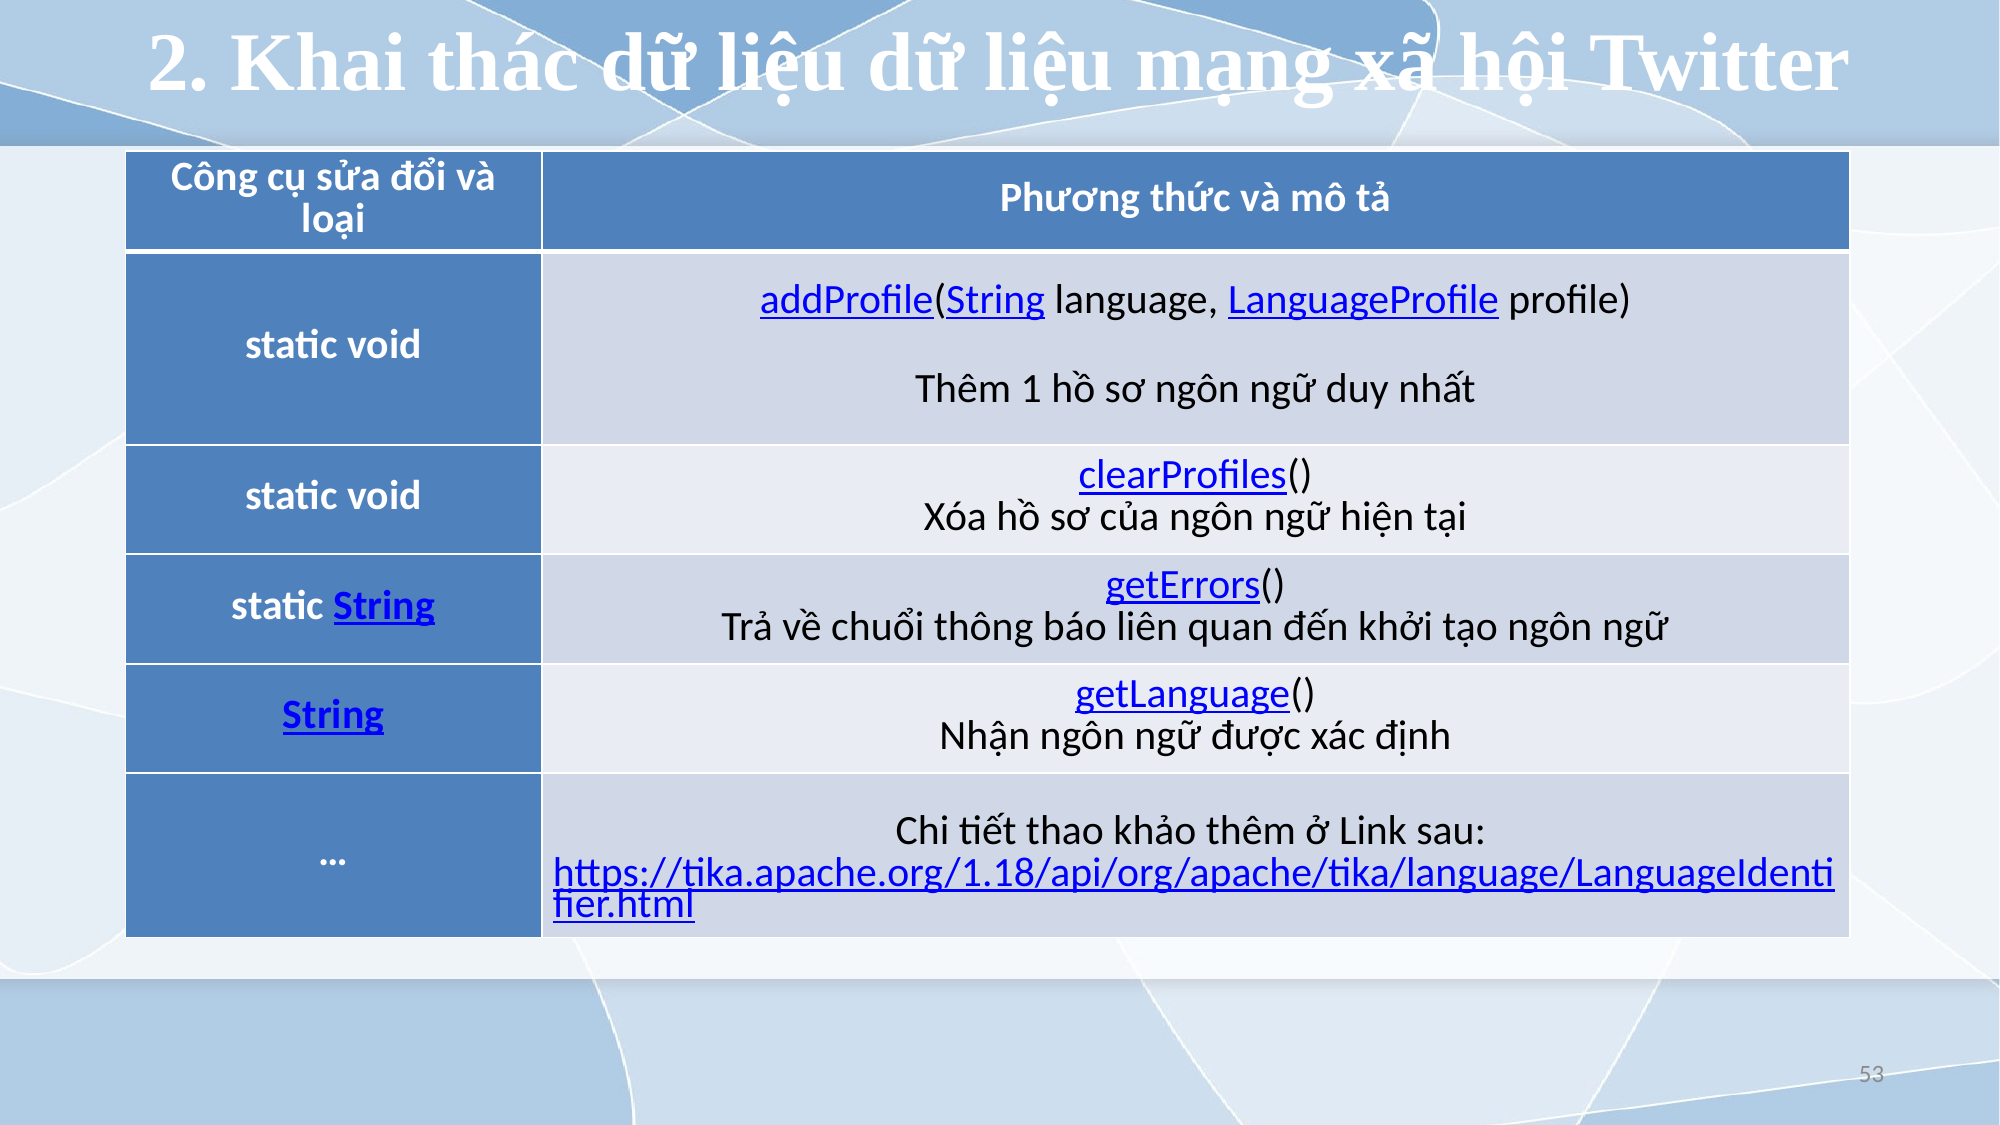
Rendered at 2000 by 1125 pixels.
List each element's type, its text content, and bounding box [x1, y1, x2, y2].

table_cell String [126, 665, 541, 772]
table_cell static String [126, 555, 541, 663]
table_cell static void [126, 446, 541, 553]
table_cell Chi tiết thao khảo thêm ở Link sau: https://tika.apache.org/1.18/api/org/apache/tika/language/LanguageIdentifier.html [543, 774, 1849, 937]
table_cell static void [126, 254, 541, 444]
table_header Công cụ sửa đổi và loại [126, 152, 541, 249]
slide_number <number> [1432, 1042, 1900, 1103]
table_cell … [126, 774, 541, 937]
text_box 2. Khai thác dữ liệu dữ liệu mạng xã hội Twitter [0, 0, 2000, 115]
table_header Phương thức và mô tả [543, 152, 1849, 249]
table_cell getErrors() Trả về chuổi thông báo liên quan đến khởi tạo ngôn ngữ [543, 555, 1849, 663]
table_cell clearProfiles() Xóa hồ sơ của ngôn ngữ hiện tại [543, 446, 1849, 553]
table_cell addProfile(String language, LanguageProfile profile) Thêm 1 hồ sơ ngôn ngữ duy nhất [543, 254, 1849, 444]
table_cell getLanguage() Nhận ngôn ngữ được xác định [543, 665, 1849, 772]
